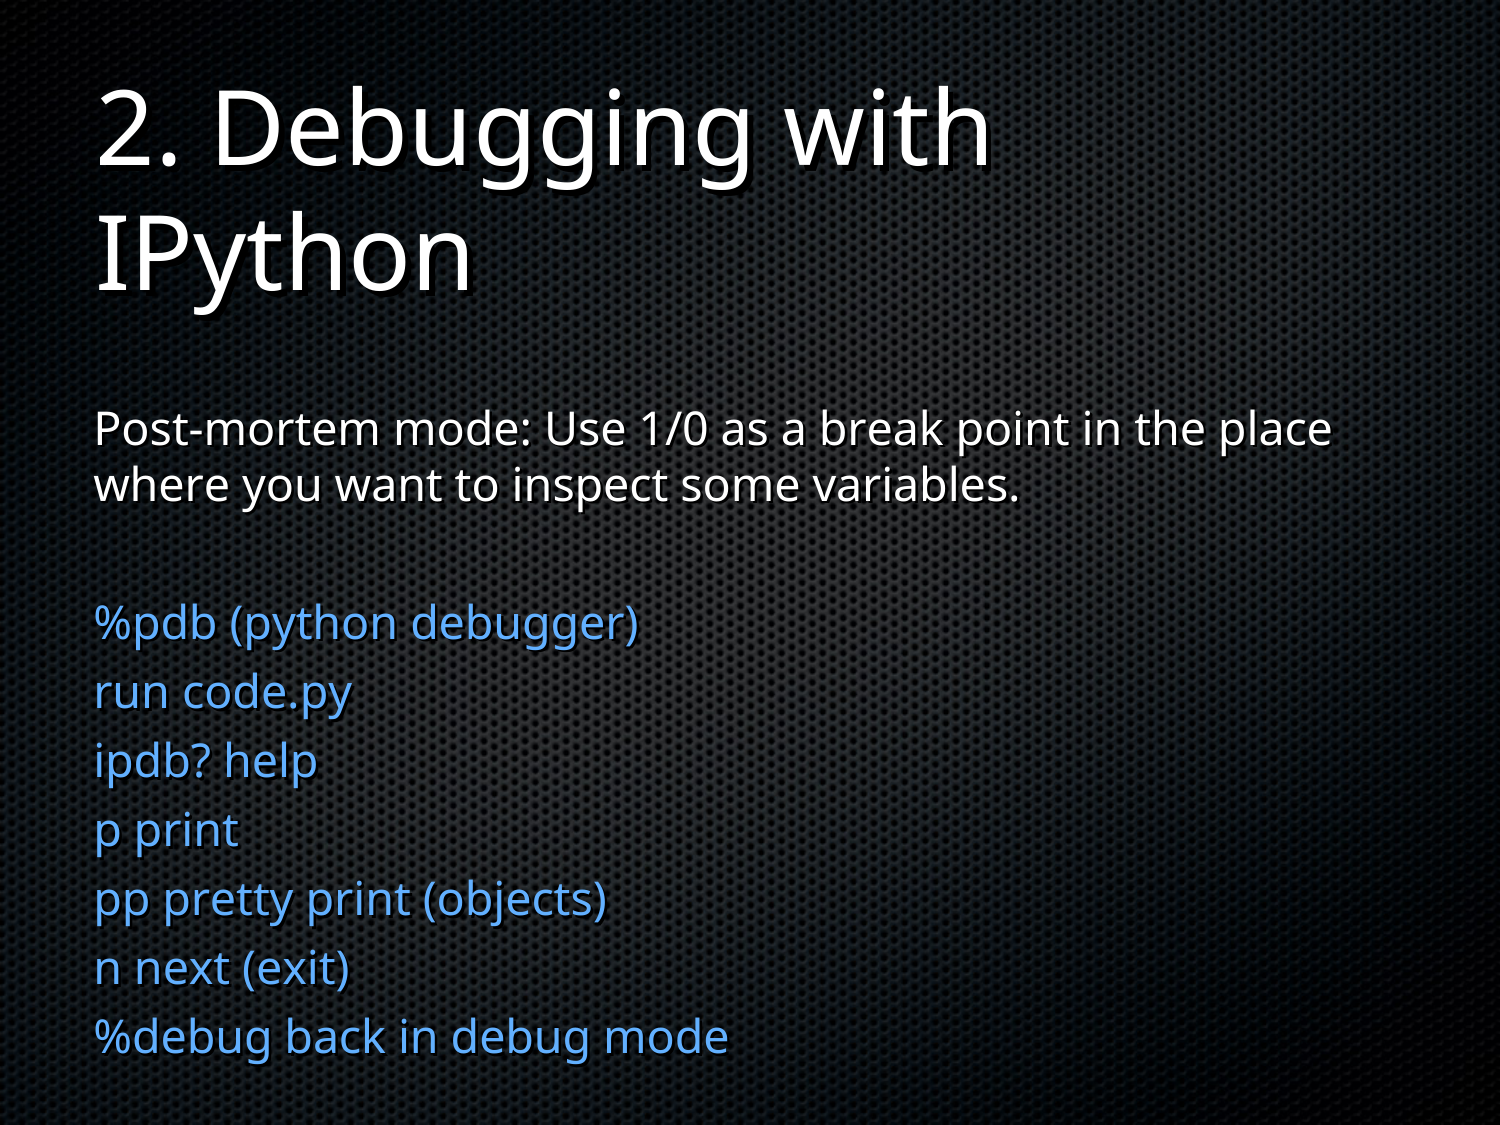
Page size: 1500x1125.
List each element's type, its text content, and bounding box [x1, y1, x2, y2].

title 2. Debugging with IPython [87, 52, 1392, 320]
picture [0, 0, 1500, 1125]
list Post-mortem mode: Use 1/0 as a break point in the place where you want to inspect some variables. %pdb (python debugger) run code.py ipdb? help p print pp pretty print (objects) n next (exit) %debug back in debug mode [85, 390, 1476, 1079]
